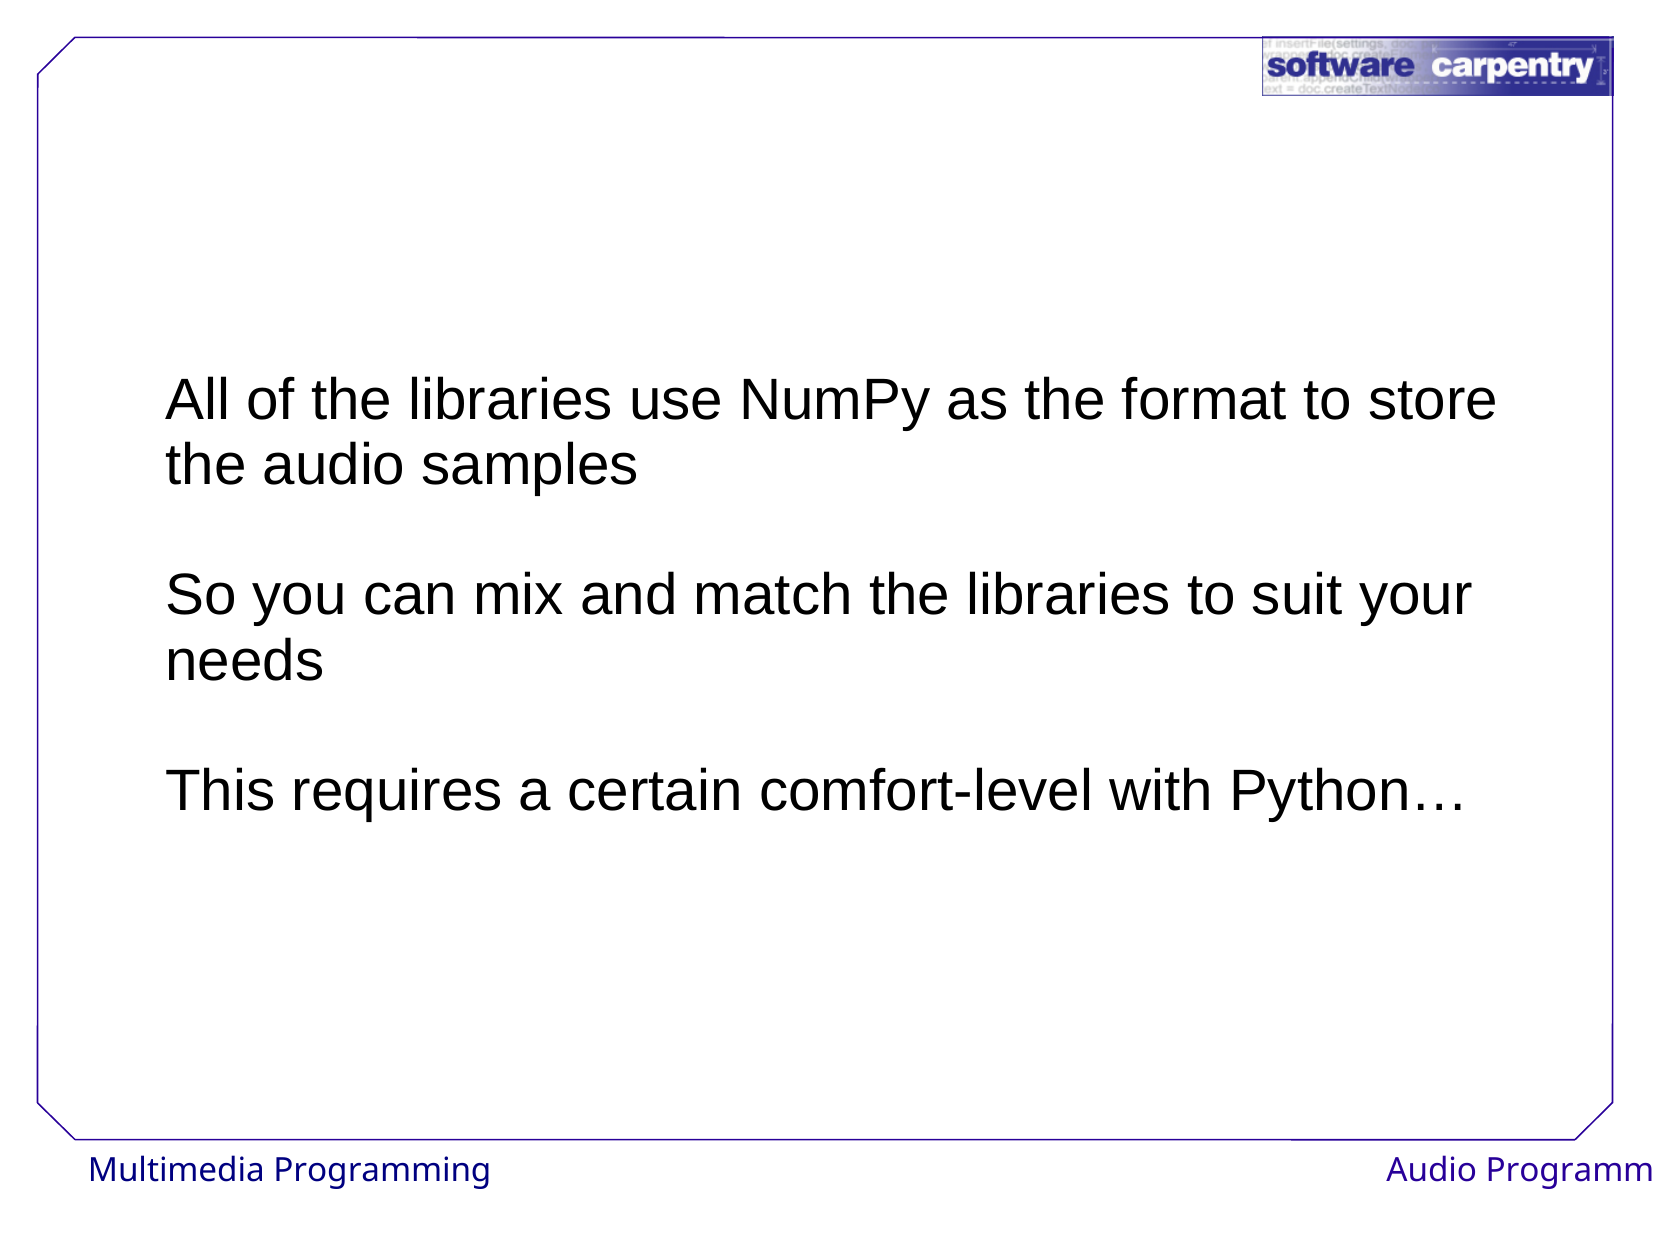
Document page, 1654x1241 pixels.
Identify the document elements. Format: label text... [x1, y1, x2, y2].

text_box All of the libraries use NumPy as the format to store the audio samples So you can mix and match the libraries to suit your needs This requires a certain comfort-level with Python… [165, 355, 1517, 836]
picture [1262, 36, 1614, 96]
